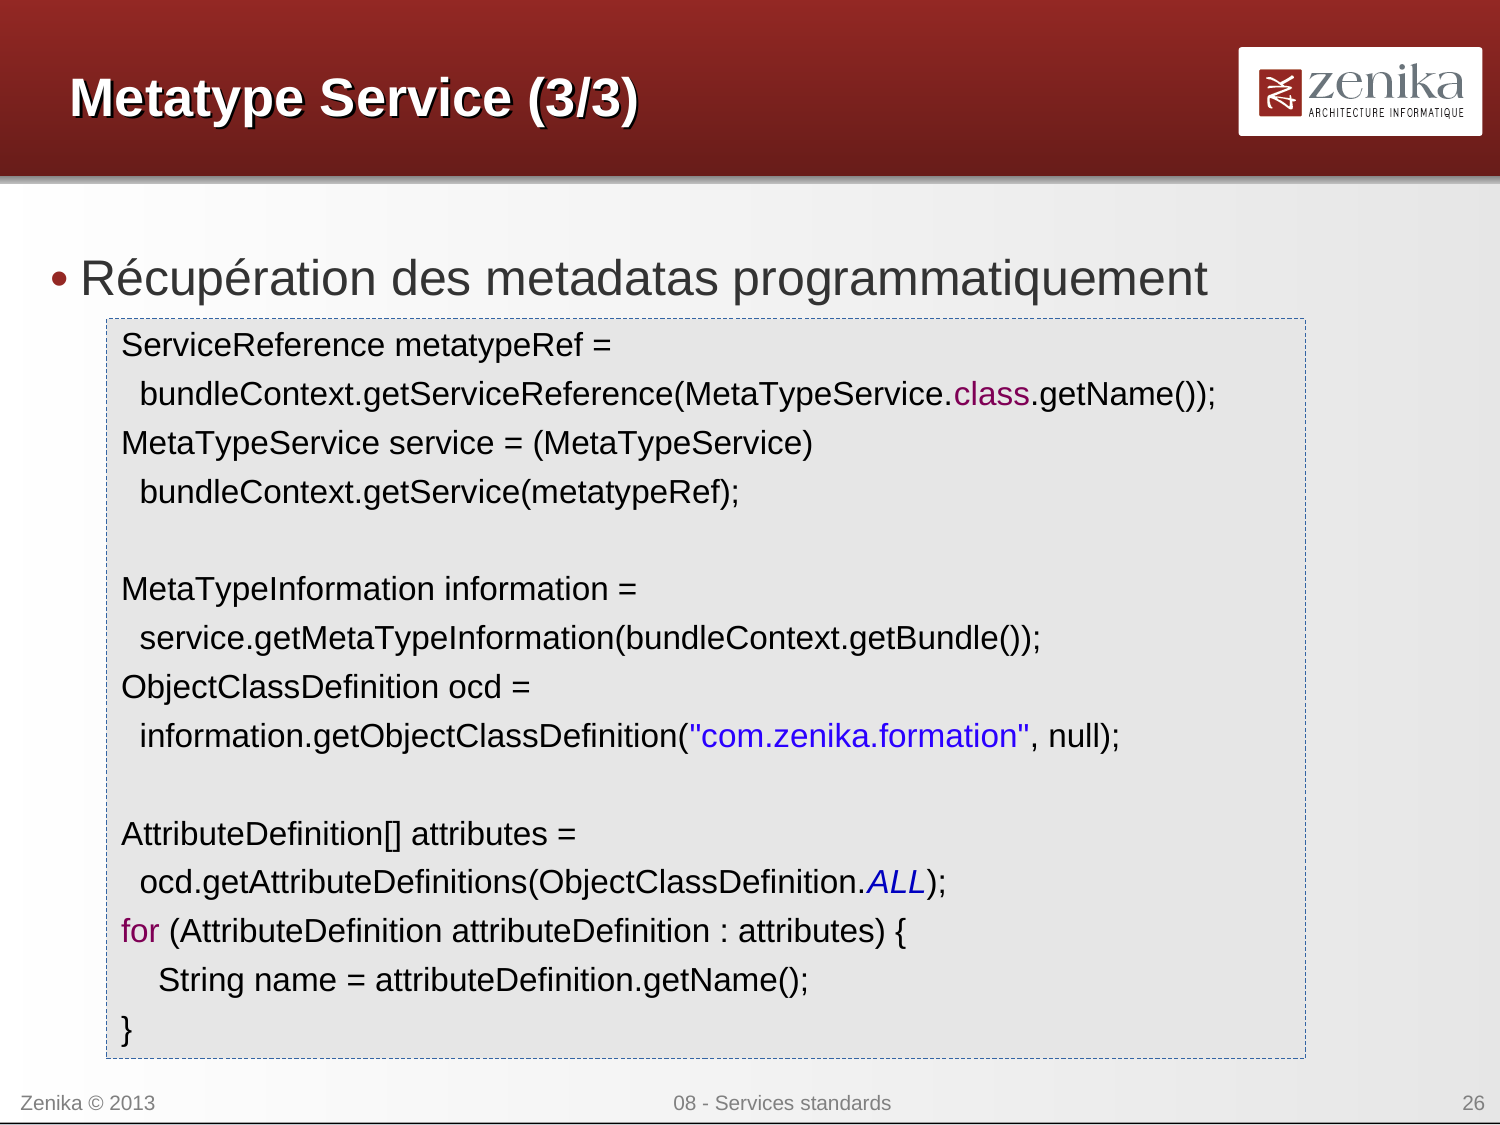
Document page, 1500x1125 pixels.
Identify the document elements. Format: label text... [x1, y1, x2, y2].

list Récupération des metadatas programmatiquement [50, 249, 1435, 1064]
list ServiceReference metatypeRef = bundleContext.getServiceReference(MetaTypeService.class.getName()); MetaTypeService service = (MetaTypeService) bundleContext.getService(metatypeRef); MetaTypeInformation information = service.getMetaTypeInformation(bundleContext.getBundle()); ObjectClassDefinition ocd = information.getObjectClassDefinition("com.zenika.formation", null); AttributeDefinition[] attributes = ocd.getAttributeDefinitions(ObjectClassDefinition.ALL); for (AttributeDefinition attributeDefinition : attributes) { String name = attributeDefinition.getName(); } [106, 318, 1306, 1059]
title Metatype Service (3/3) [50, 15, 1206, 180]
picture [1257, 58, 1464, 125]
